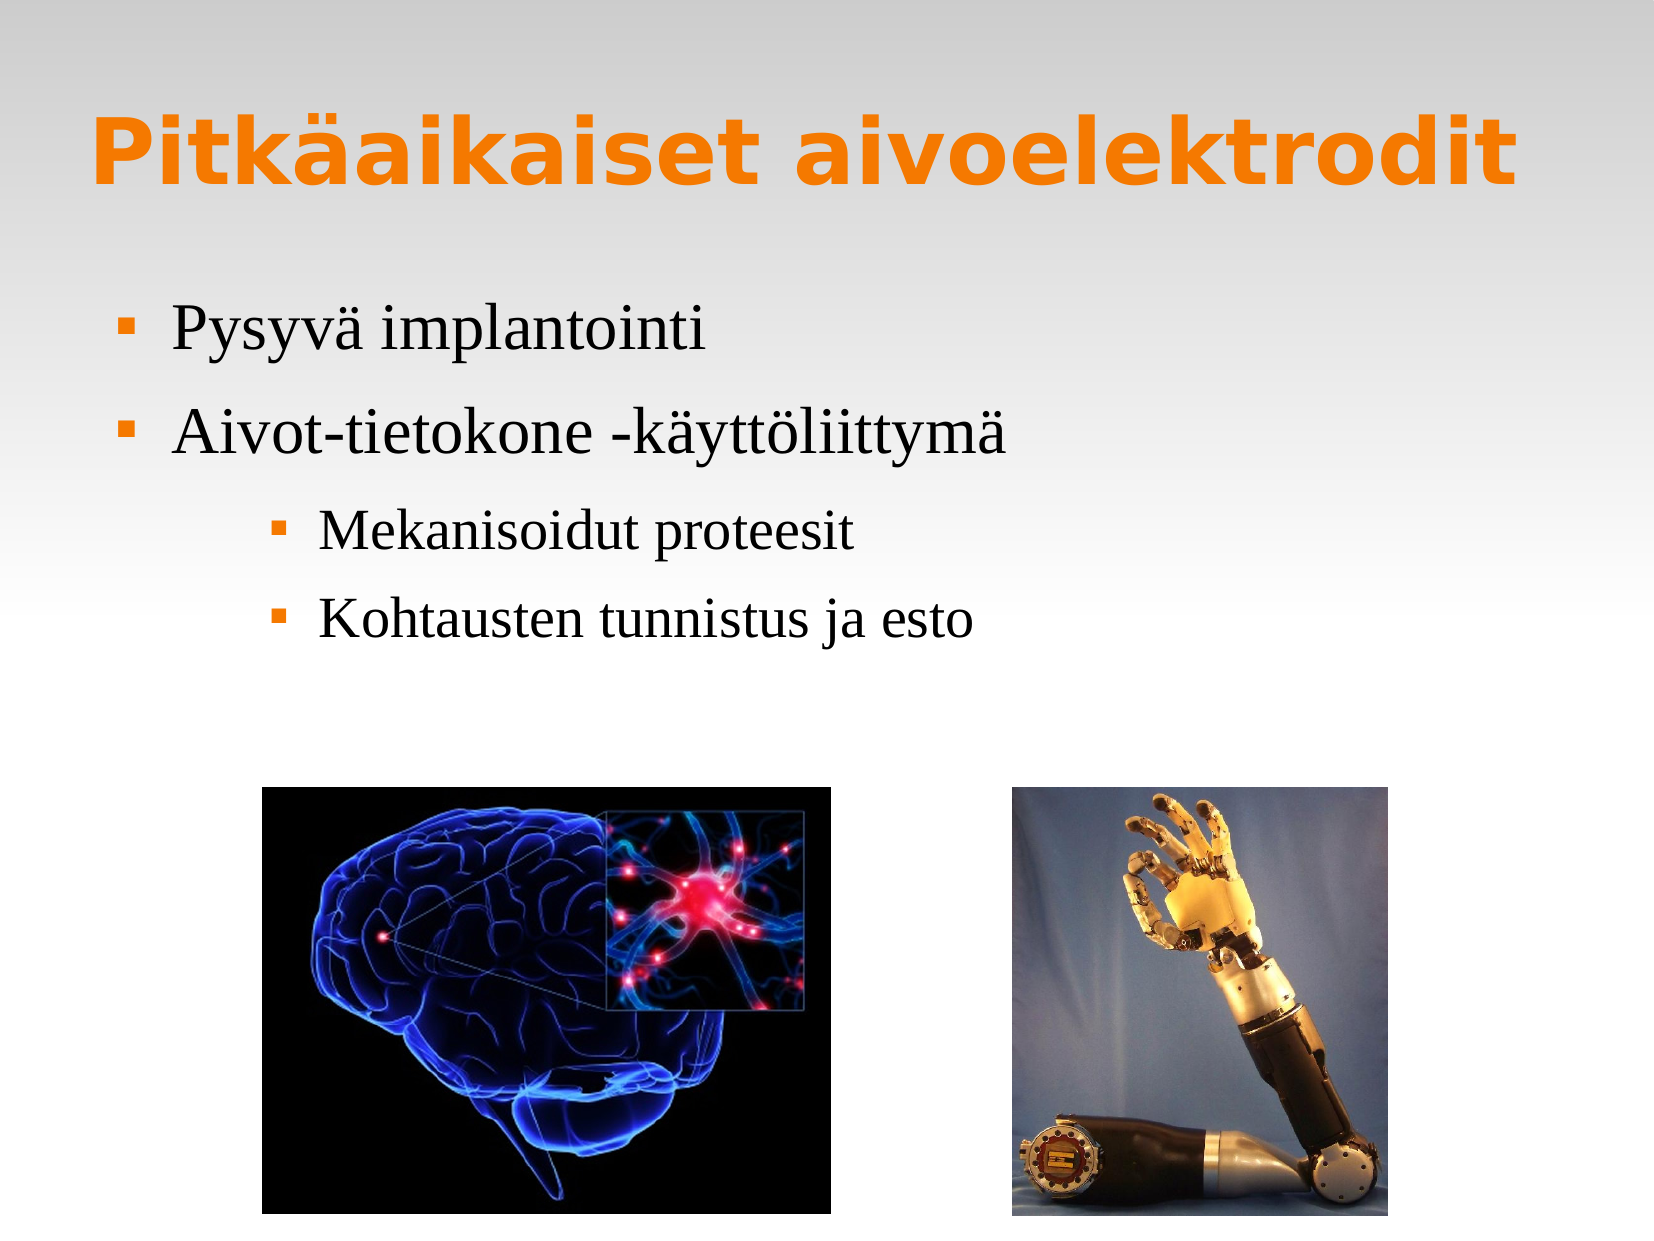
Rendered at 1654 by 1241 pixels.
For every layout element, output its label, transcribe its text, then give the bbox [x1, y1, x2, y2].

picture [262, 787, 831, 1214]
picture [1012, 787, 1388, 1216]
title Pitkäaikaiset aivoelektrodit [82, 56, 1571, 250]
list Pysyvä implantointi Aivot-tietokone -käyttöliittymä Mekanisoidut proteesit Kohtausten tunnistus ja esto [82, 290, 1571, 1094]
